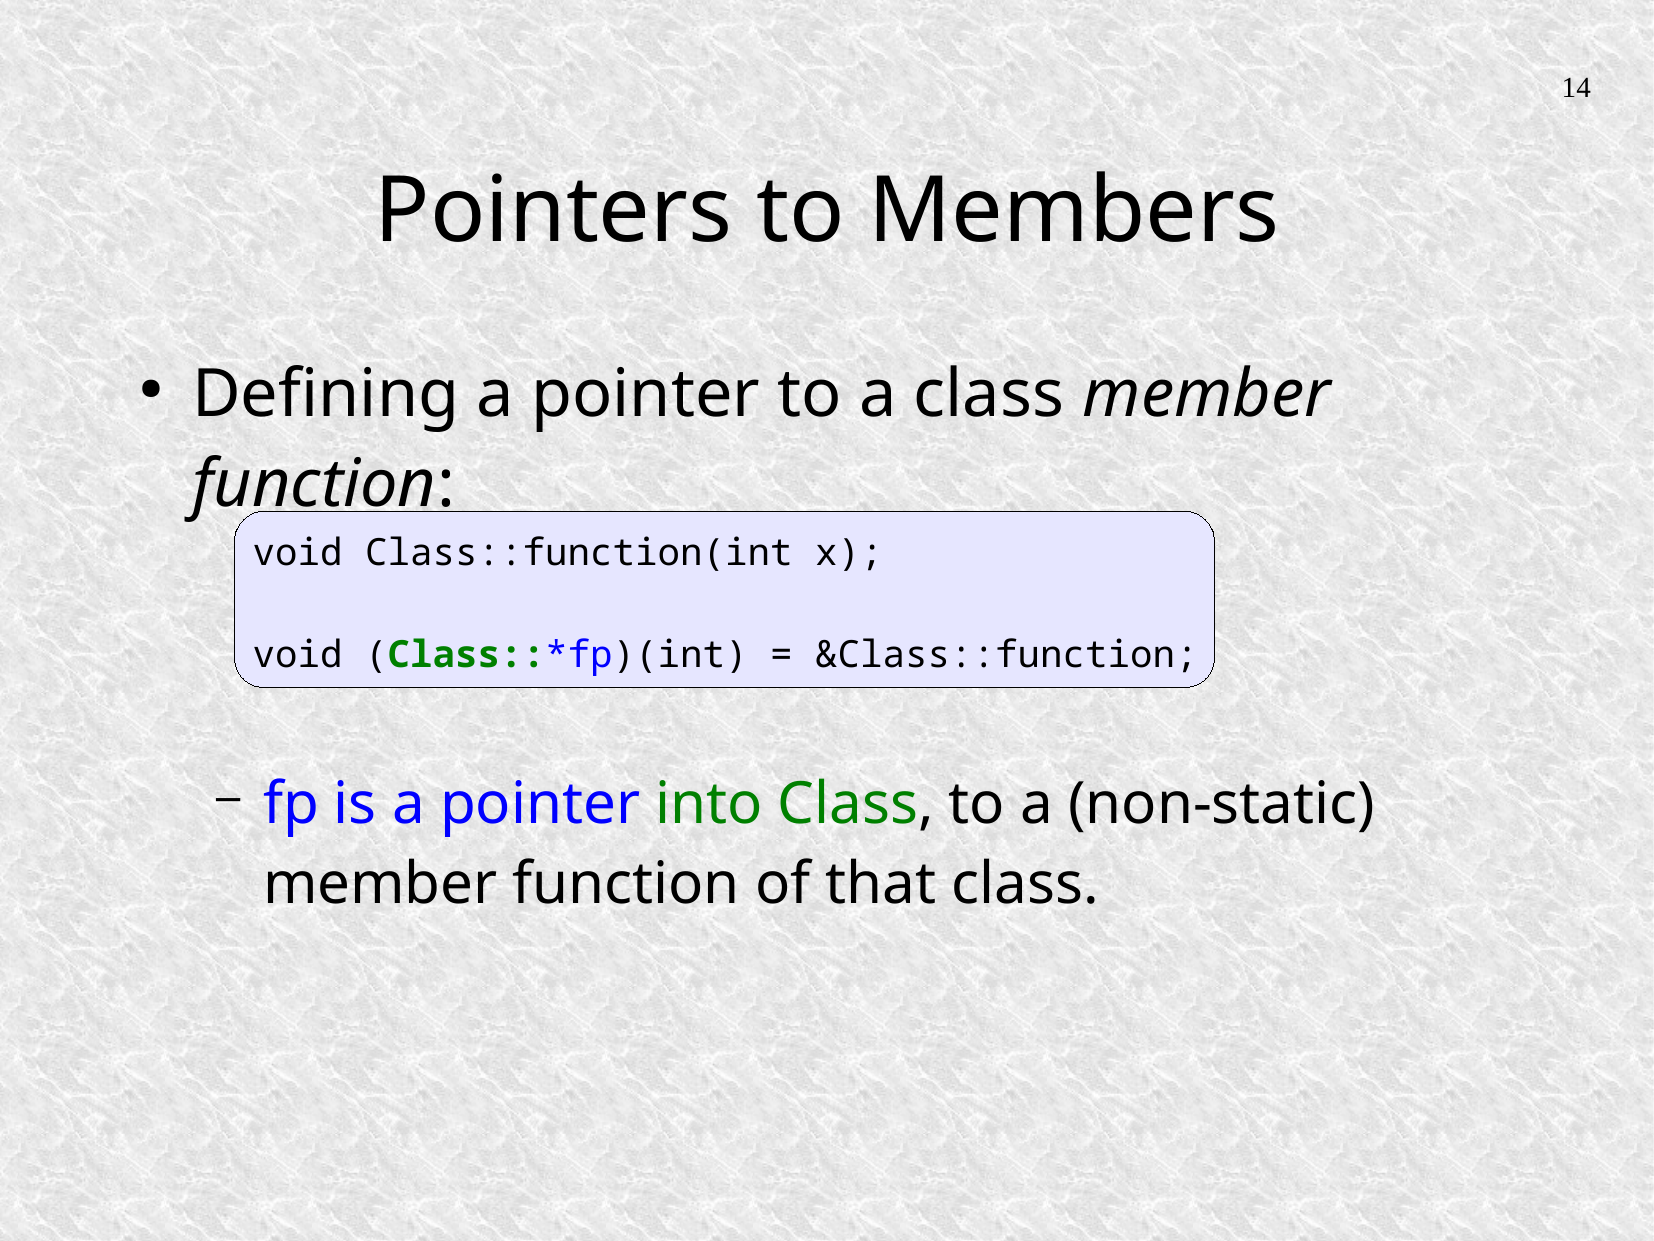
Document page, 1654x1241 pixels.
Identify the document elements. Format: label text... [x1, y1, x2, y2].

title Pointers to Members [121, 102, 1534, 311]
list Defining a pointer to a class member function: fp is a pointer into Class, to a (non-static) member function of that class. [121, 344, 1534, 1127]
picture [0, 0, 1654, 1241]
